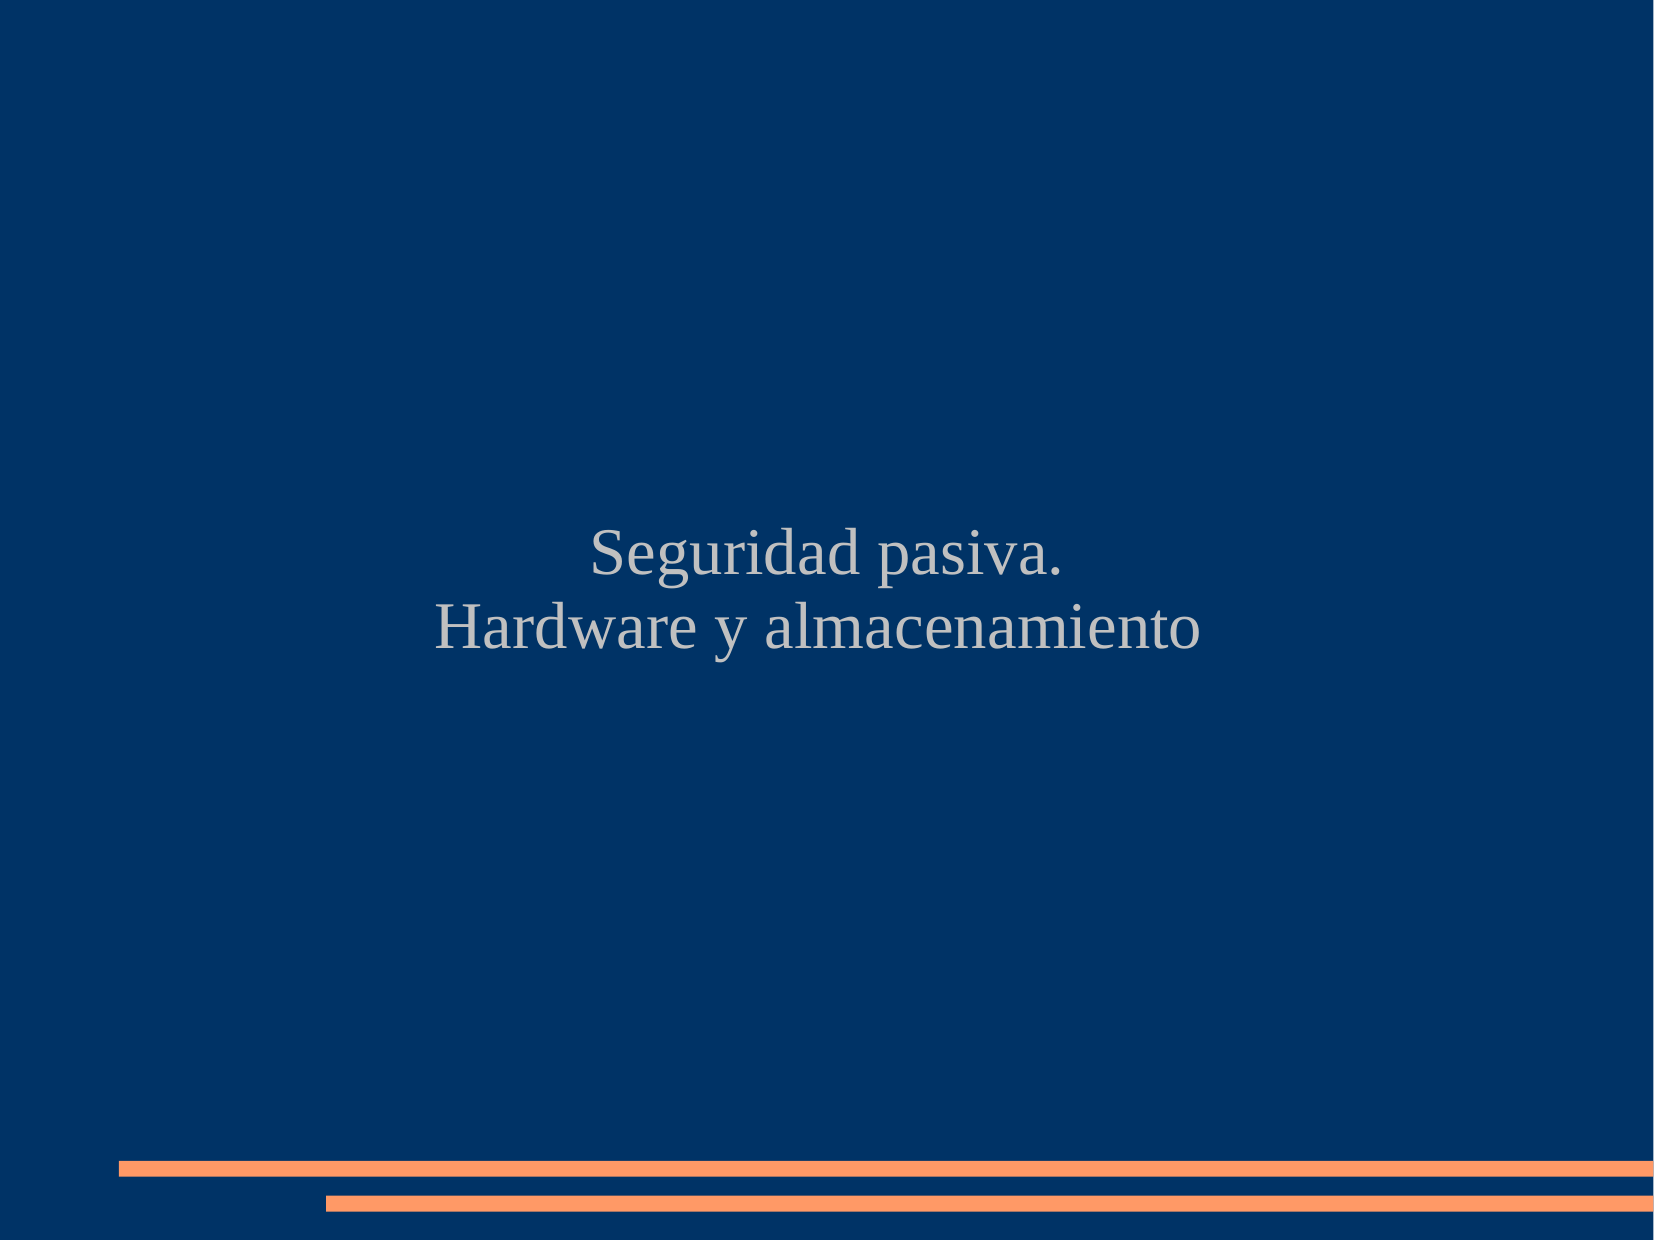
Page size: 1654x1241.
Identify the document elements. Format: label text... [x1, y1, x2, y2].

subtitle Seguridad pasiva. Hardware y almacenamiento [121, 53, 1534, 1125]
